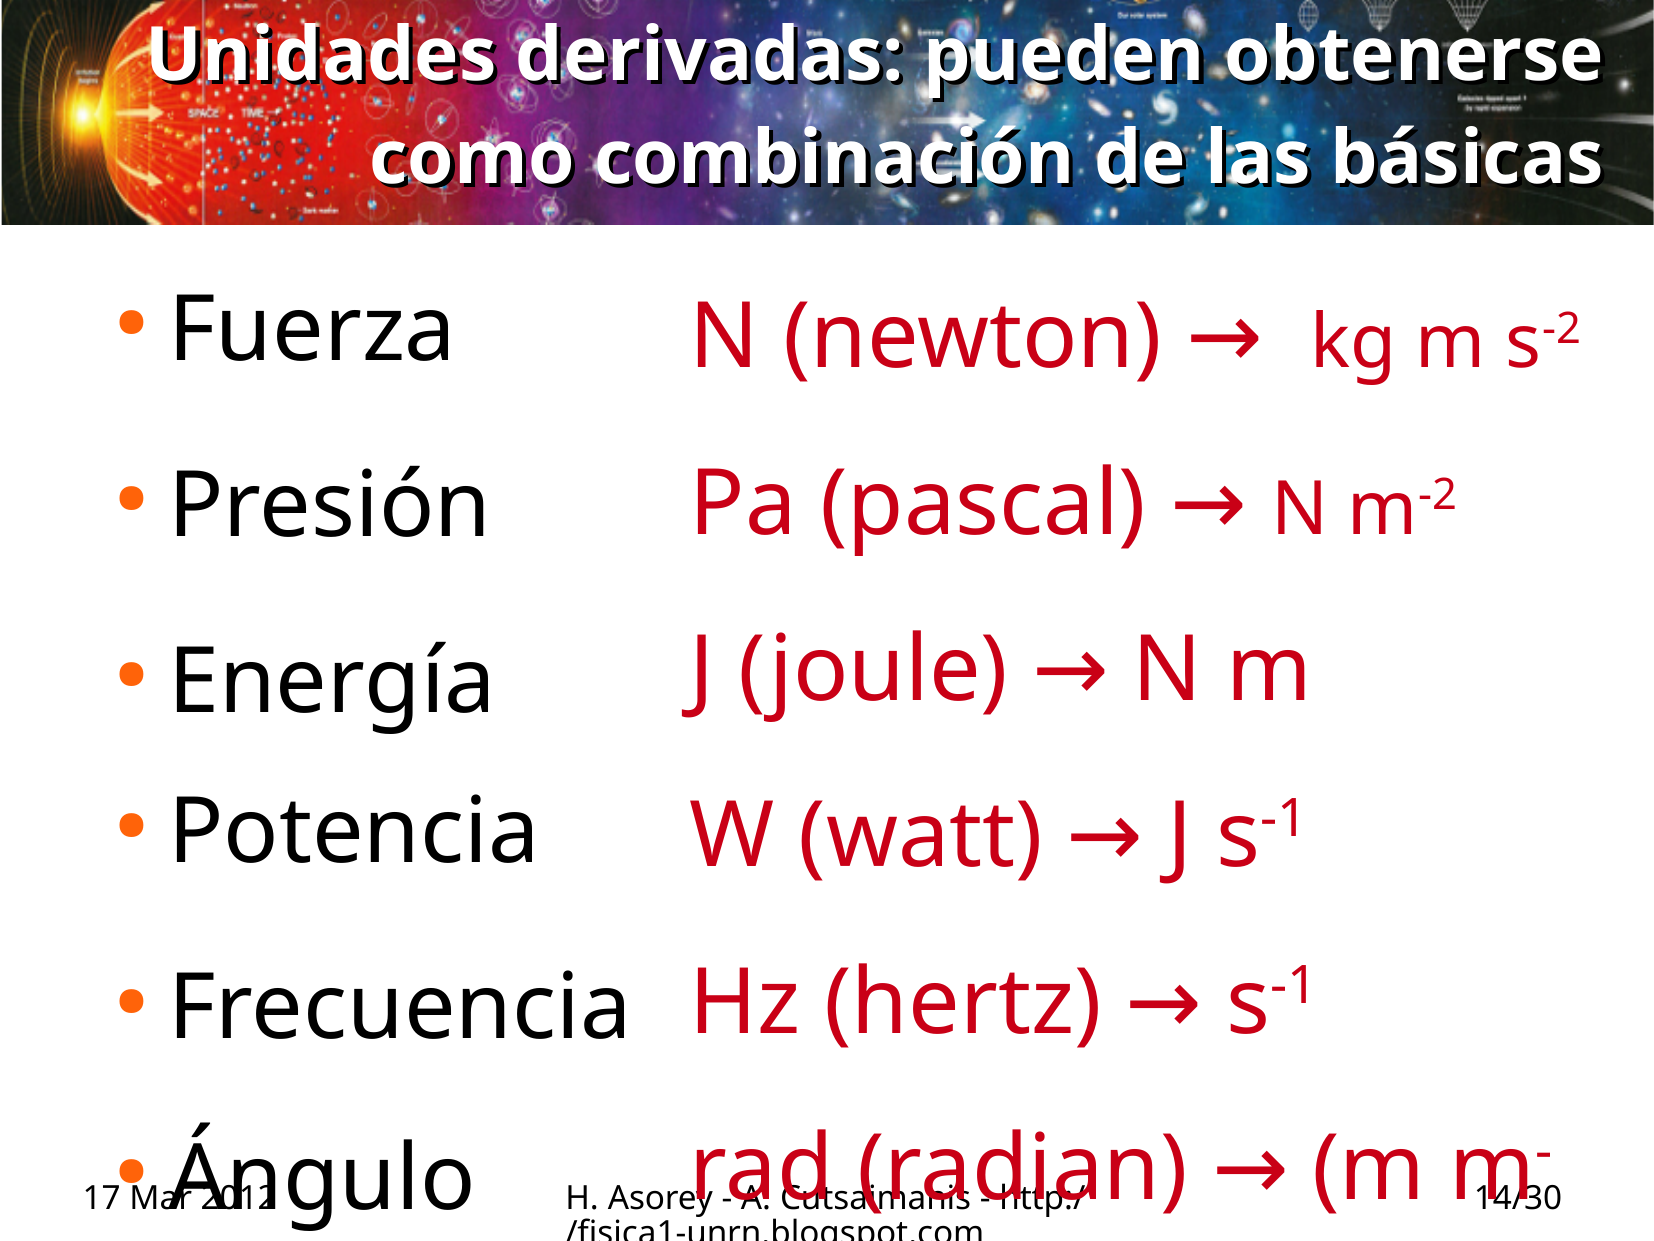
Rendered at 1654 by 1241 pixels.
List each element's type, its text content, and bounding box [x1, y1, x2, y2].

text_box Fuerza Presión Energía Potencia Frecuencia Ángulo [82, 255, 1571, 1200]
picture [1, 0, 1654, 225]
text_box N (newton) → kg m s-2 Pa (pascal) → N m-2 J (joule) → N m W (watt) → J s-1 Hz (hertz) → s-1 rad (radian) → (m m-1) [675, 262, 1613, 1216]
title Unidades derivadas: pueden obtenerse como combinación de las básicas [45, 11, 1606, 195]
